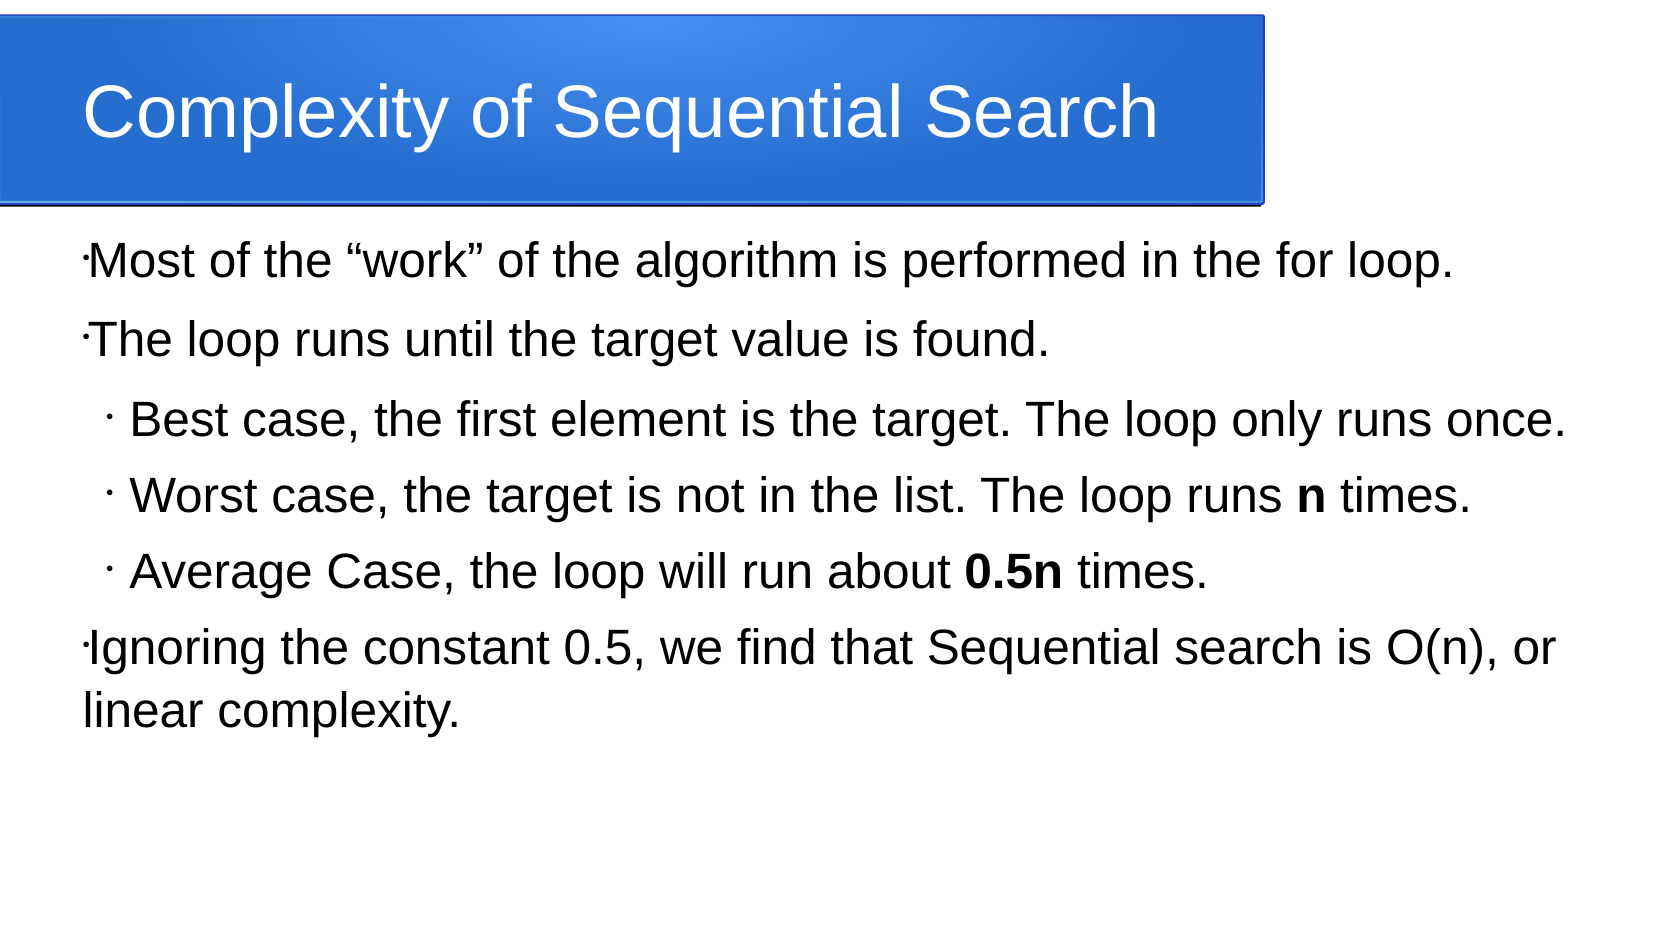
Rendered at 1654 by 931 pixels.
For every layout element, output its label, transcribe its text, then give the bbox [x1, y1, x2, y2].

title Complexity of Sequential Search [82, 35, 1235, 189]
list Most of the “work” of the algorithm is performed in the for loop. The loop runs until the target value is found. Best case, the first element is the target. The loop only runs once. Worst case, the target is not in the list. The loop runs n times. Average Case, the loop will run about 0.5n times. Ignoring the constant 0.5, we find that Sequential search is O(n), or linear complexity. [82, 224, 1571, 764]
